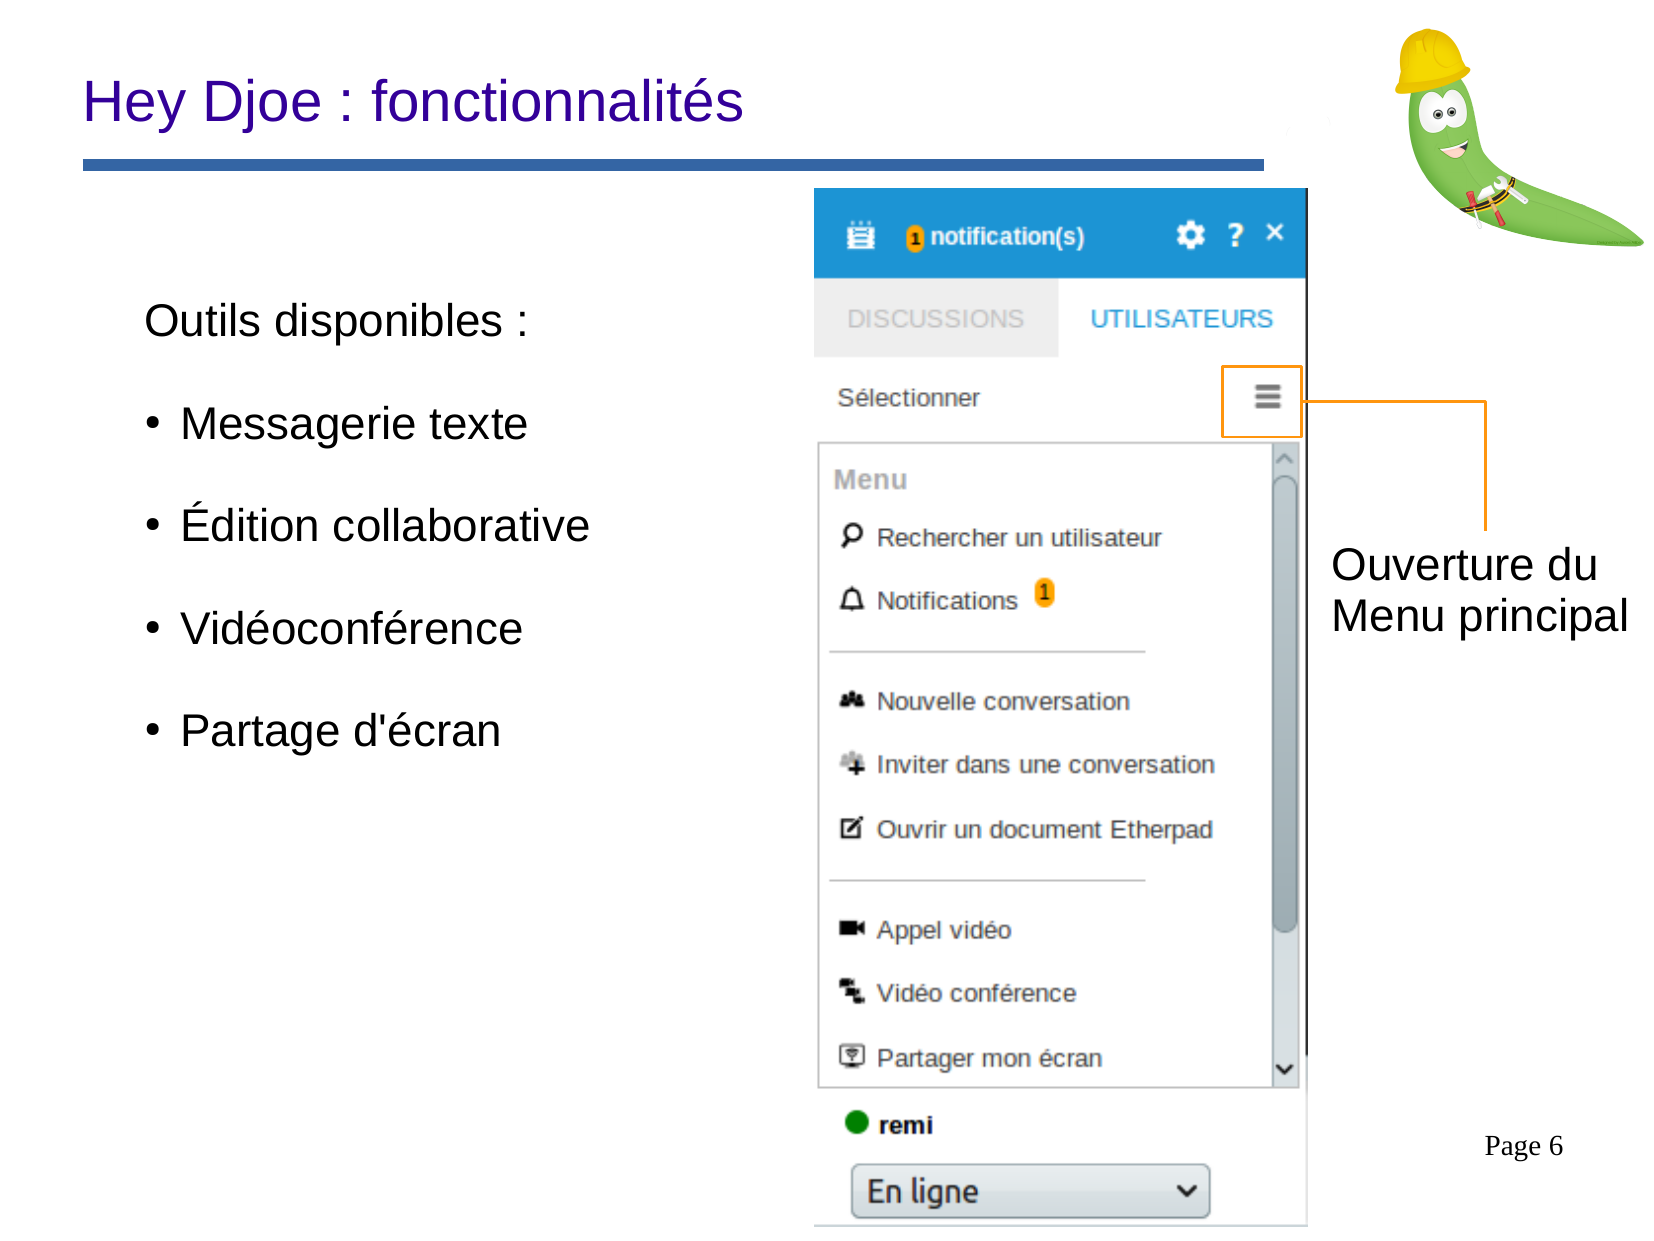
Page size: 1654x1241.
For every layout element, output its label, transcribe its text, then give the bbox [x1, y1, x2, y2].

picture [814, 23, 1647, 1227]
text_box Outils disponibles : Messagerie texte Édition collaborative Vidéoconférence Partage d'écran [129, 287, 814, 816]
title Hey Djoe : fonctionnalités [82, 49, 1264, 154]
picture [1224, 368, 1300, 436]
text_box Ouverture du Menu principal [1316, 531, 1654, 681]
